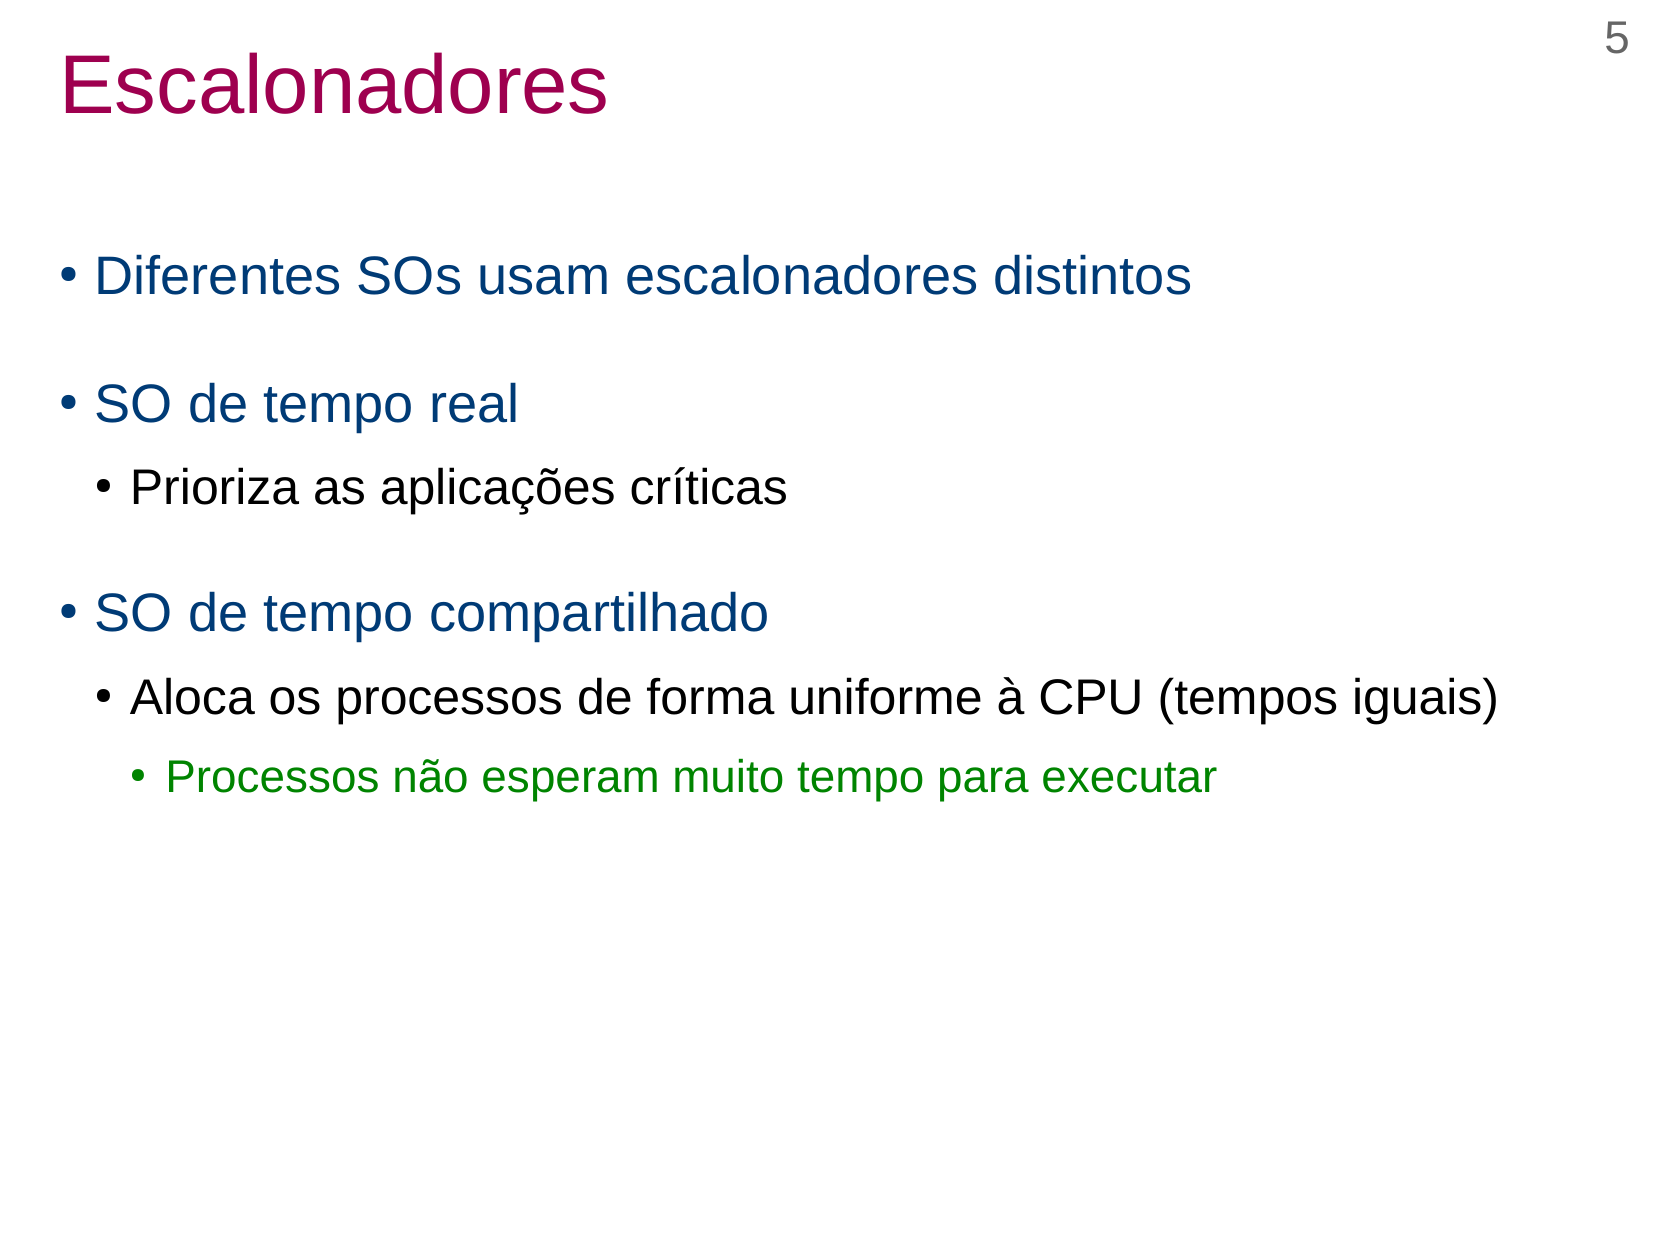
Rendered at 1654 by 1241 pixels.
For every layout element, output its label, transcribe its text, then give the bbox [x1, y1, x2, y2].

list Diferentes SOs usam escalonadores distintos SO de tempo real Prioriza as aplicações críticas SO de tempo compartilhado Aloca os processos de forma uniforme à CPU (tempos iguais) Processos não esperam muito tempo para executar [59, 236, 1595, 1211]
title Escalonadores [59, 29, 1595, 148]
